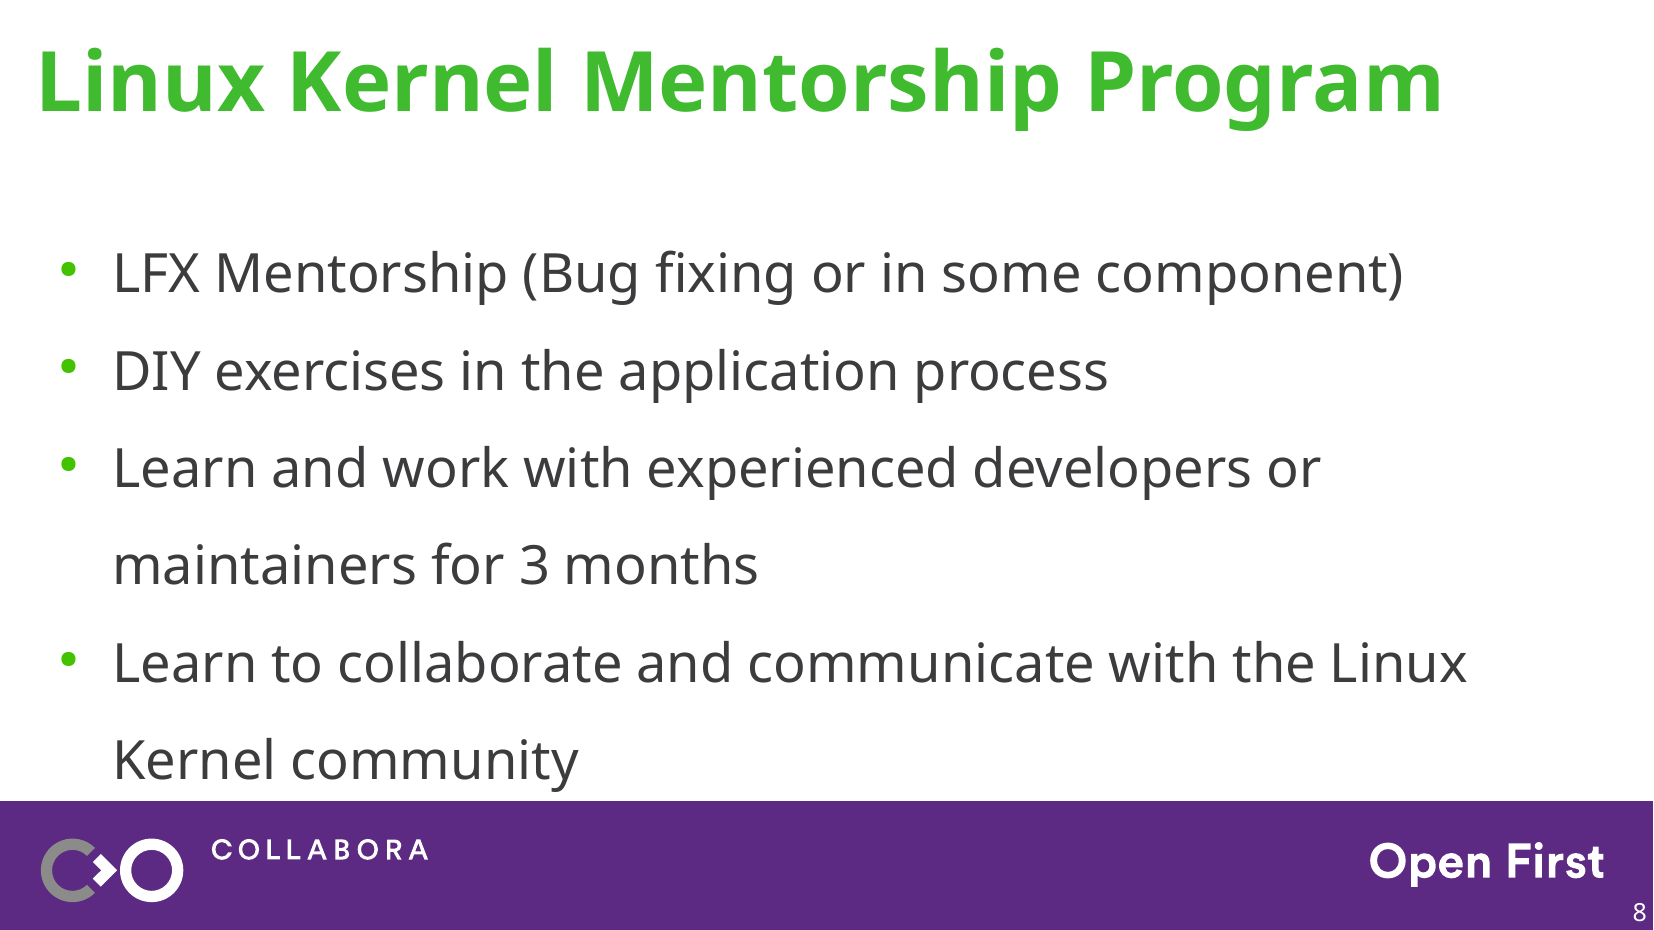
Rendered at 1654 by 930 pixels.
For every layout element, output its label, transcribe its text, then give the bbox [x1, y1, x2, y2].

title Linux Kernel Mentorship Program [35, 28, 1608, 192]
list LFX Mentorship (Bug fixing or in some component) DIY exercises in the application process Learn and work with experienced developers or maintainers for 3 months Learn to collaborate and communicate with the Linux Kernel community [41, 140, 1613, 784]
